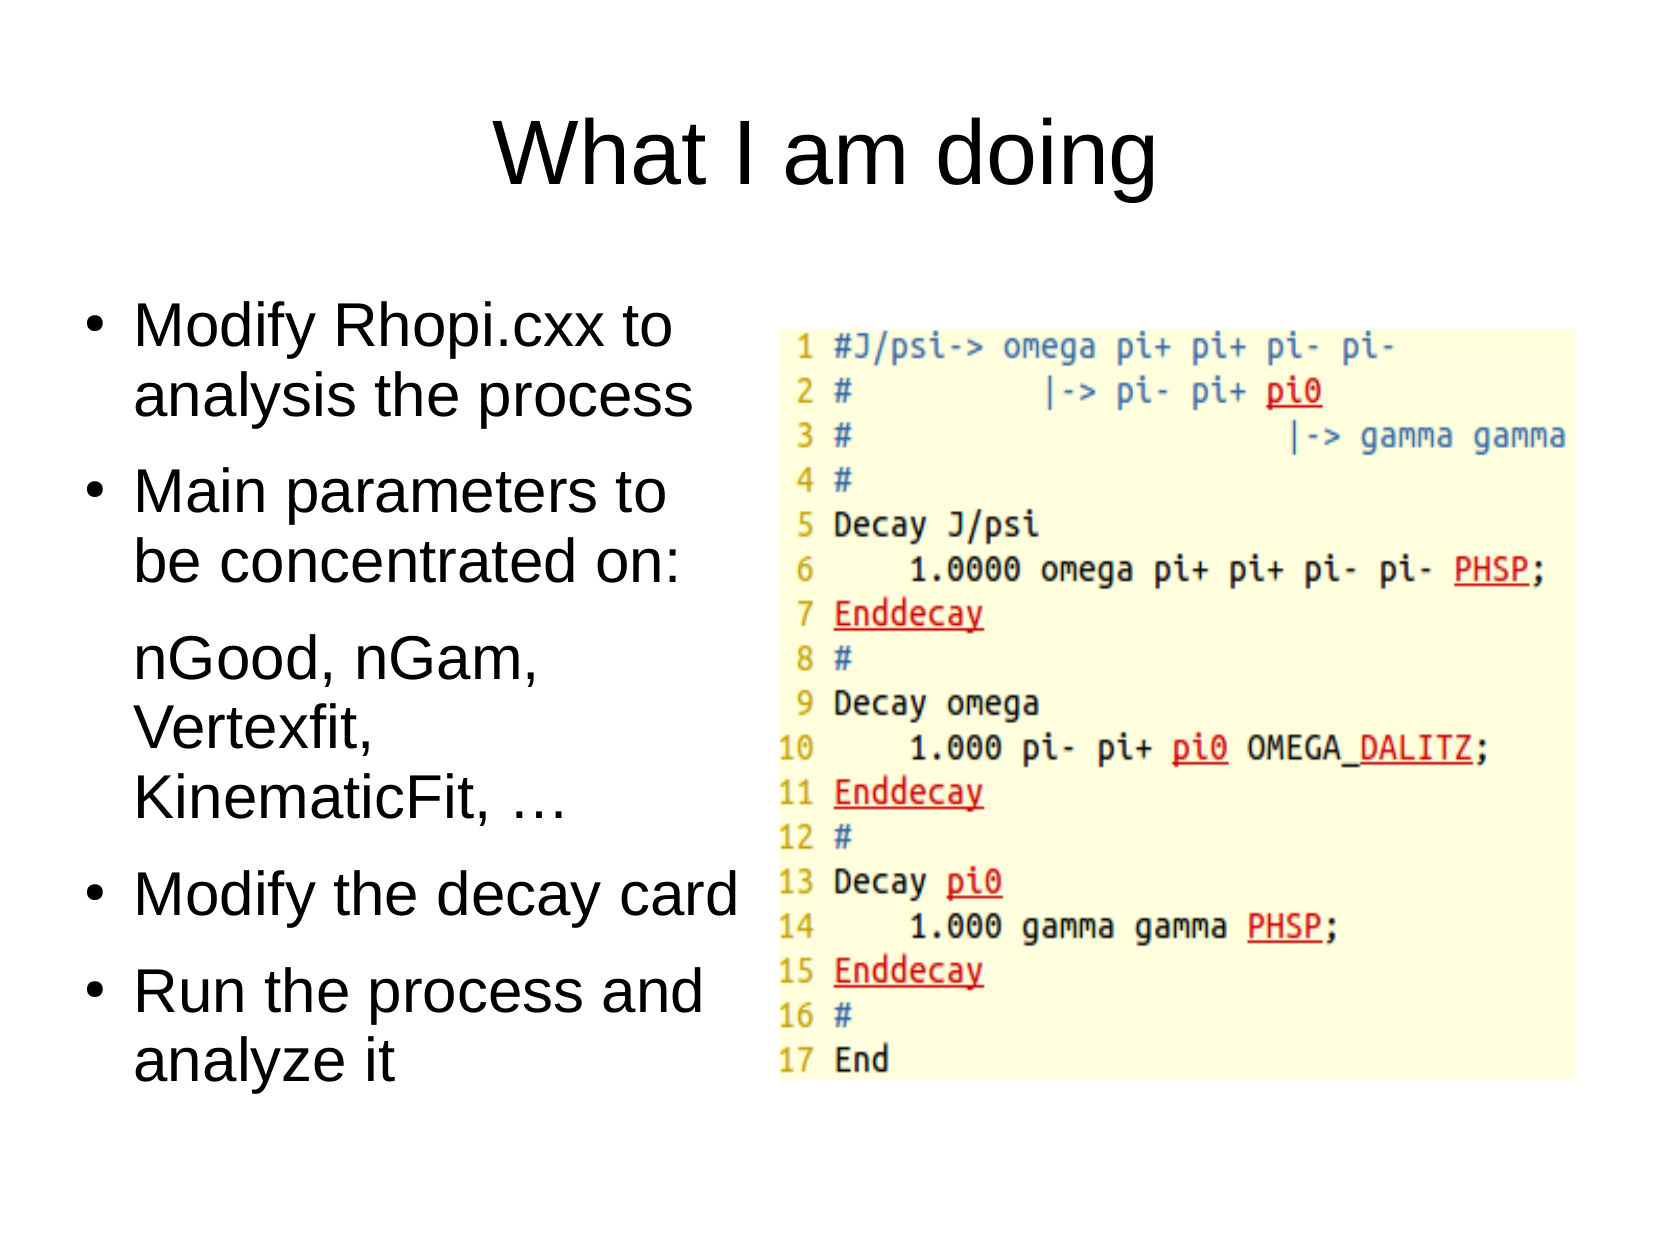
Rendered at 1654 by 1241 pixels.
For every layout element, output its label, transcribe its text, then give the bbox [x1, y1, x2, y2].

title What I am doing [82, 49, 1571, 257]
list Modify Rhopi.cxx to analysis the process Main parameters to be concentrated on: nGood, nGam, Vertexfit, KinematicFit, … Modify the decay card Run the process and analyze it [67, 290, 751, 1126]
picture [780, 329, 1576, 1081]
